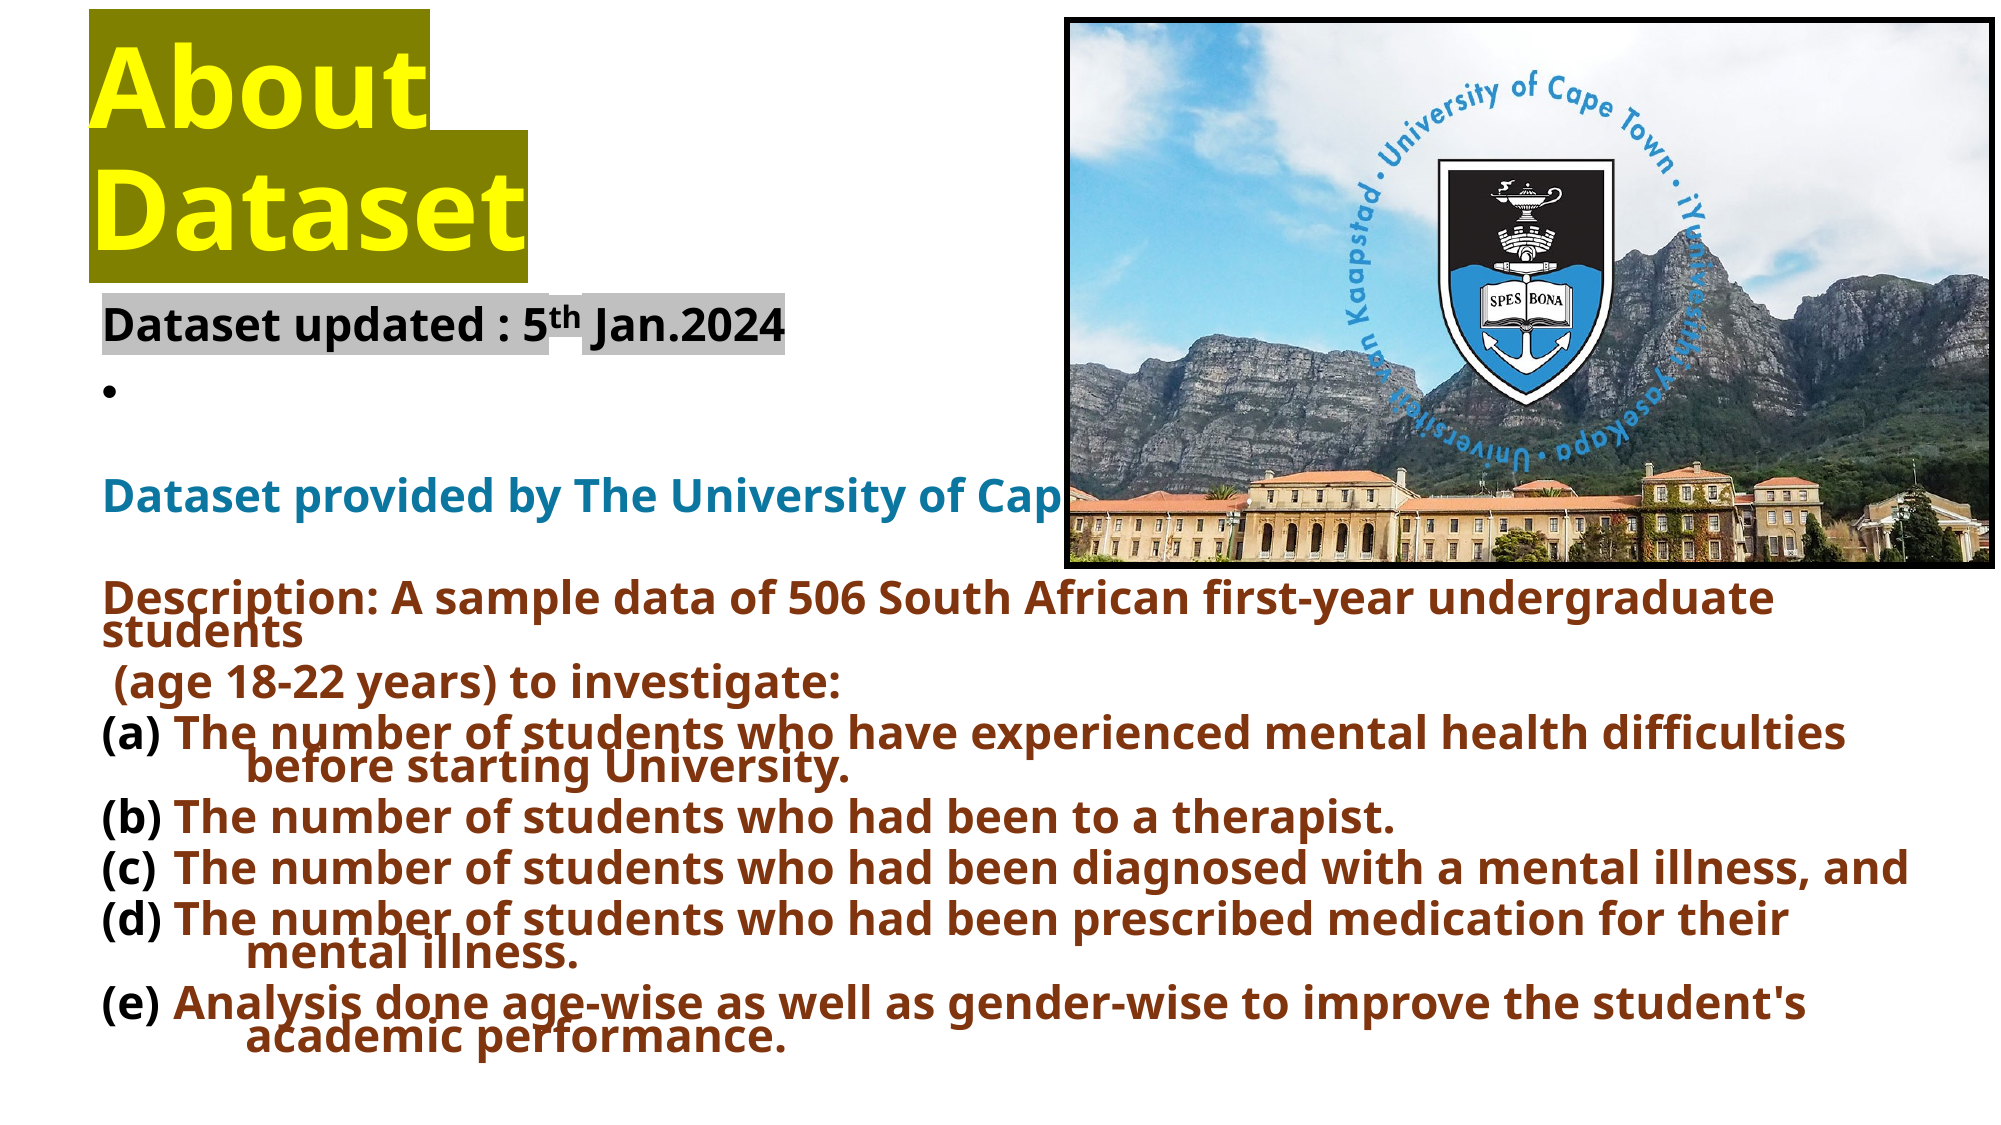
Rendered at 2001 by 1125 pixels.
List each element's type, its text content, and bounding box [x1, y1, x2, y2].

picture [1070, 23, 1990, 563]
title About Dataset [73, 1, 694, 306]
list Dataset updated : 5th Jan.2024 Dataset provided by The University of Cape Town Description: A sample data of 506 South African first-year undergraduate students (age 18-22 years) to investigate: The number of students who have experienced mental health difficulties before starting University. The number of students who had been to a therapist. The number of students who had been diagnosed with a mental illness, and The number of students who had been prescribed medication for their mental illness. Analysis done age-wise as well as gender-wise to improve the student's academic performance. [86, 307, 1947, 1102]
